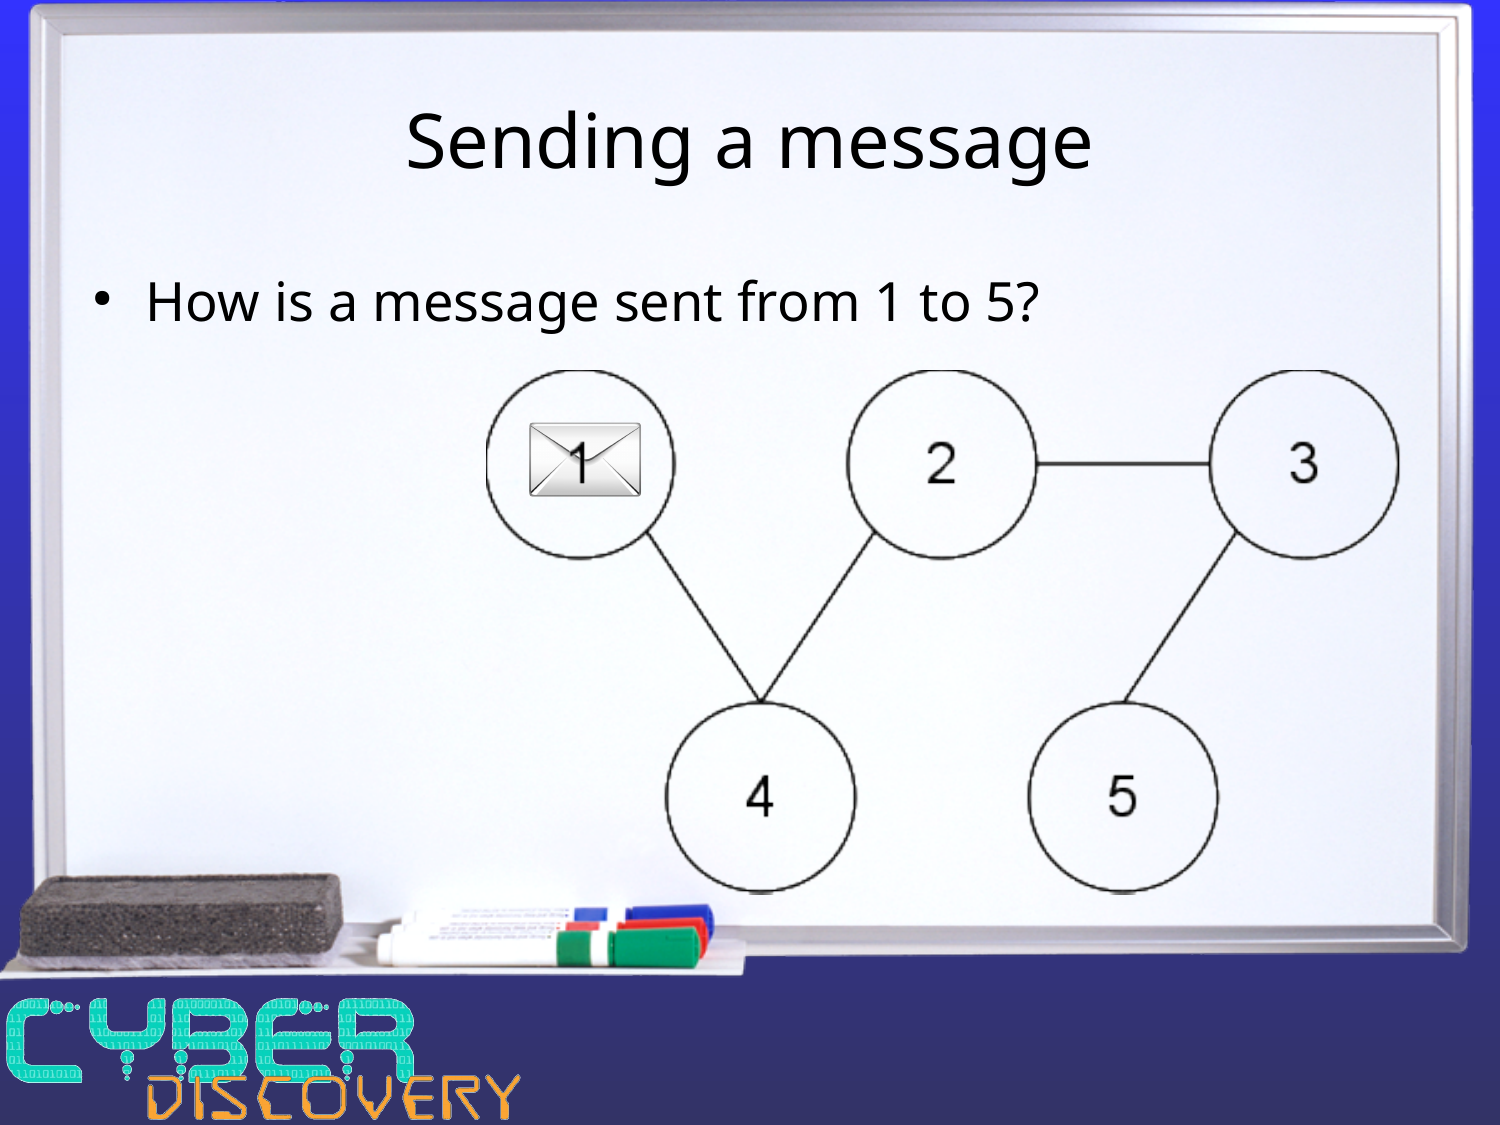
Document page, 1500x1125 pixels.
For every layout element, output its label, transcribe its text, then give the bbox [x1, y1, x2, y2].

title Sending a message [74, 44, 1425, 233]
picture [0, 0, 1500, 1125]
list How is a message sent from 1 to 5? [74, 263, 1425, 916]
